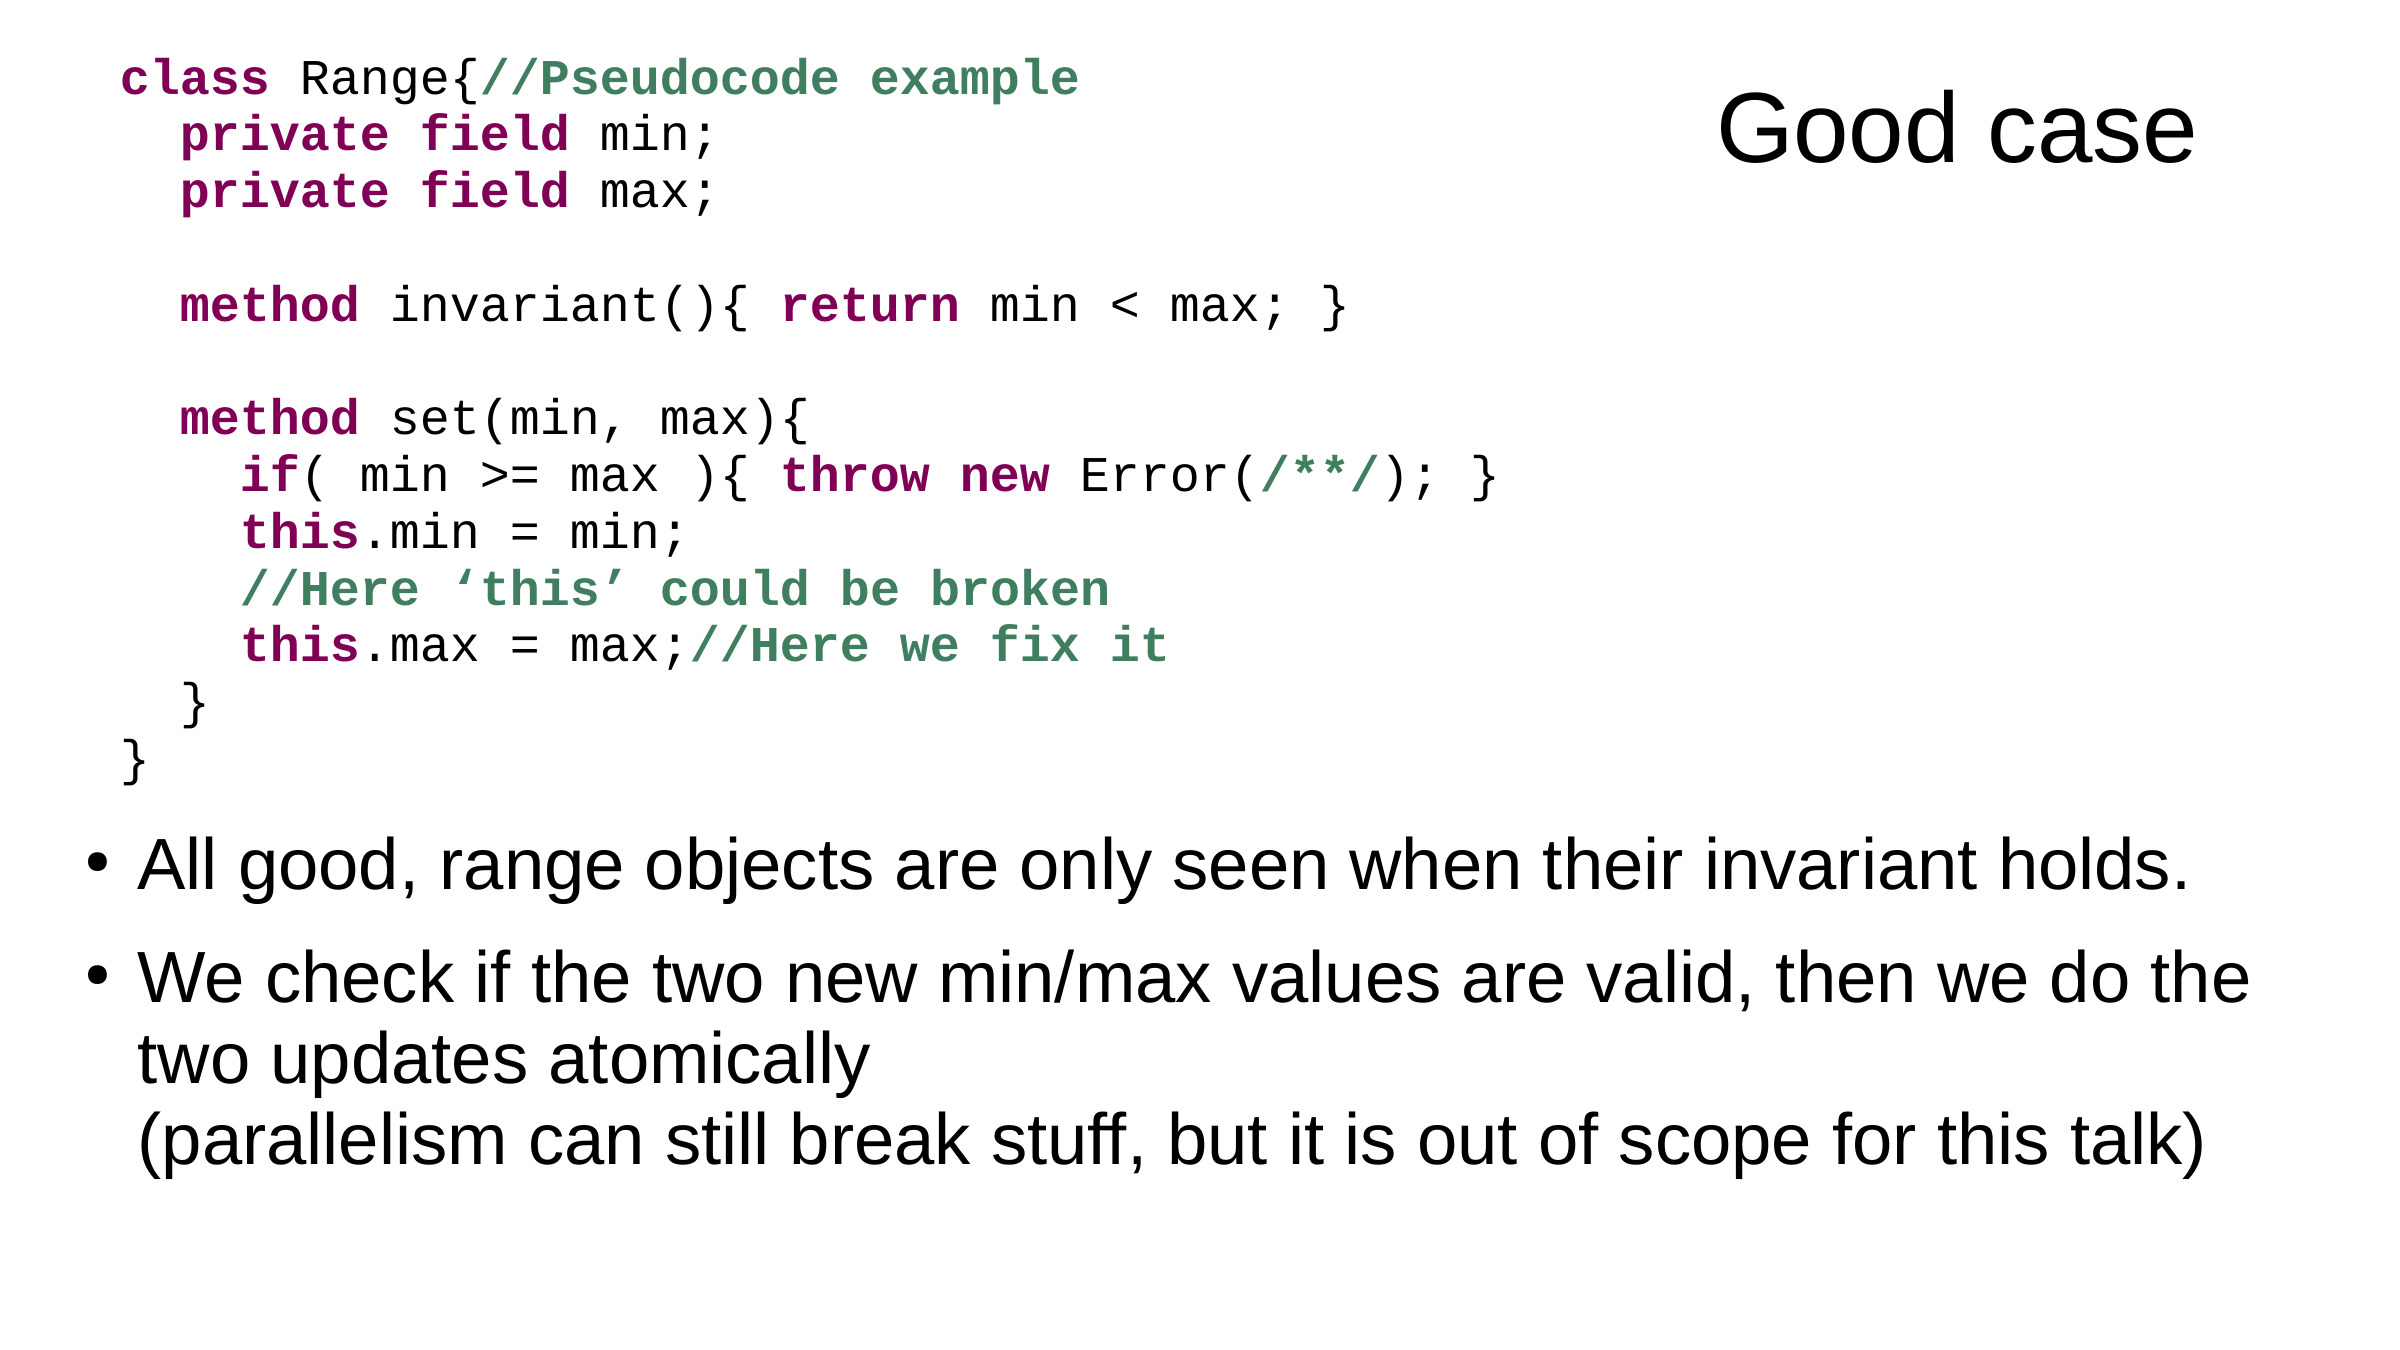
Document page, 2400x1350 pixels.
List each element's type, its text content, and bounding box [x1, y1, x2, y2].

list All good, range objects are only seen when their invariant holds. We check if the two new min/max values are valid, then we do the two updates atomically (parallelism can still break stuff, but it is out of scope for this talk) [66, 823, 2352, 1306]
text_box class Range{//Pseudocode example private field min; private field max; method invariant(){ return min < max; } method set(min, max){ if( min >= max ){ throw new Error(/**/); } this.min = min; //Here ‘this’ could be broken this.max = max;//Here we fix it } } [45, 45, 2236, 871]
title Good case [1545, 15, 2371, 241]
